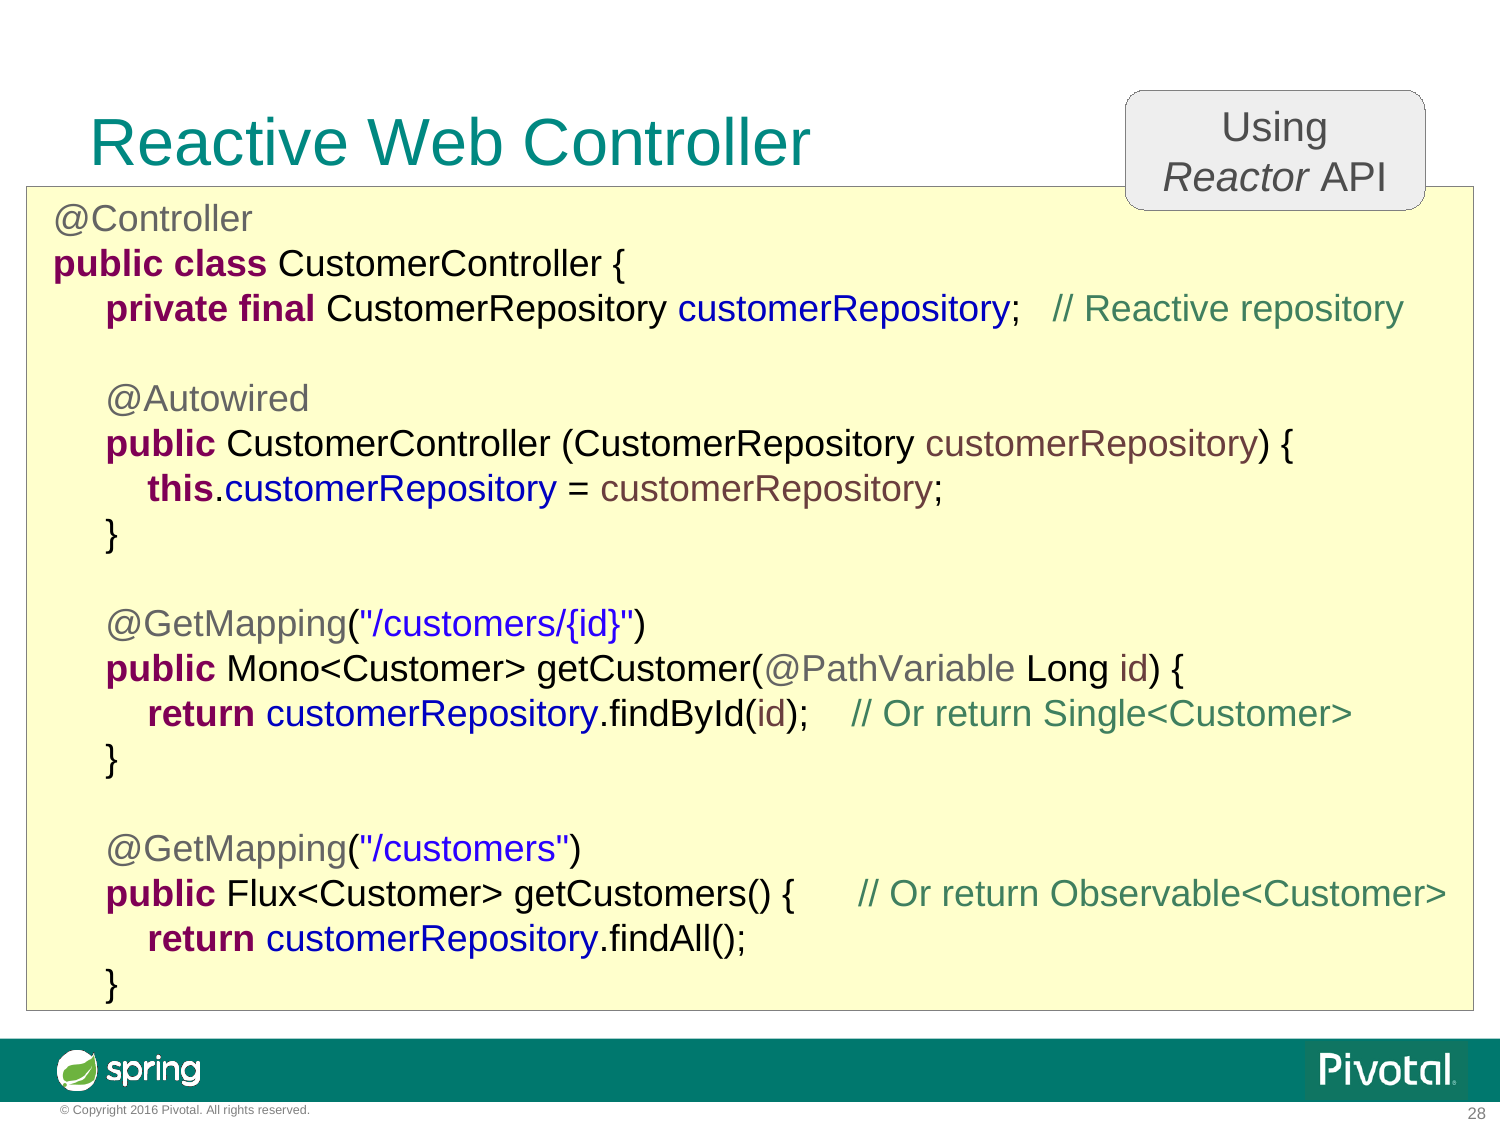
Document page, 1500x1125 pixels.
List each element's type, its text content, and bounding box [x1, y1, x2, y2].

picture [32, 1039, 210, 1101]
picture [1305, 1041, 1468, 1100]
title Reactive Web Controller [75, 45, 1426, 186]
text_box Using Reactor API [1125, 90, 1426, 211]
text_box @Controller public class CustomerController { private final CustomerRepository customerRepository; // Reactive repository @Autowired public CustomerController (CustomerRepository customerRepository) { this.customerRepository = customerRepository; } @GetMapping("/customers/{id}") public Mono<Customer> getCustomer(@PathVariable Long id) { return customerRepository.findById(id); // Or return Single<Customer> } @GetMapping("/customers") public Flux<Customer> getCustomers() { // Or return Observable<Customer> return customerRepository.findAll(); } [26, 186, 1474, 1011]
